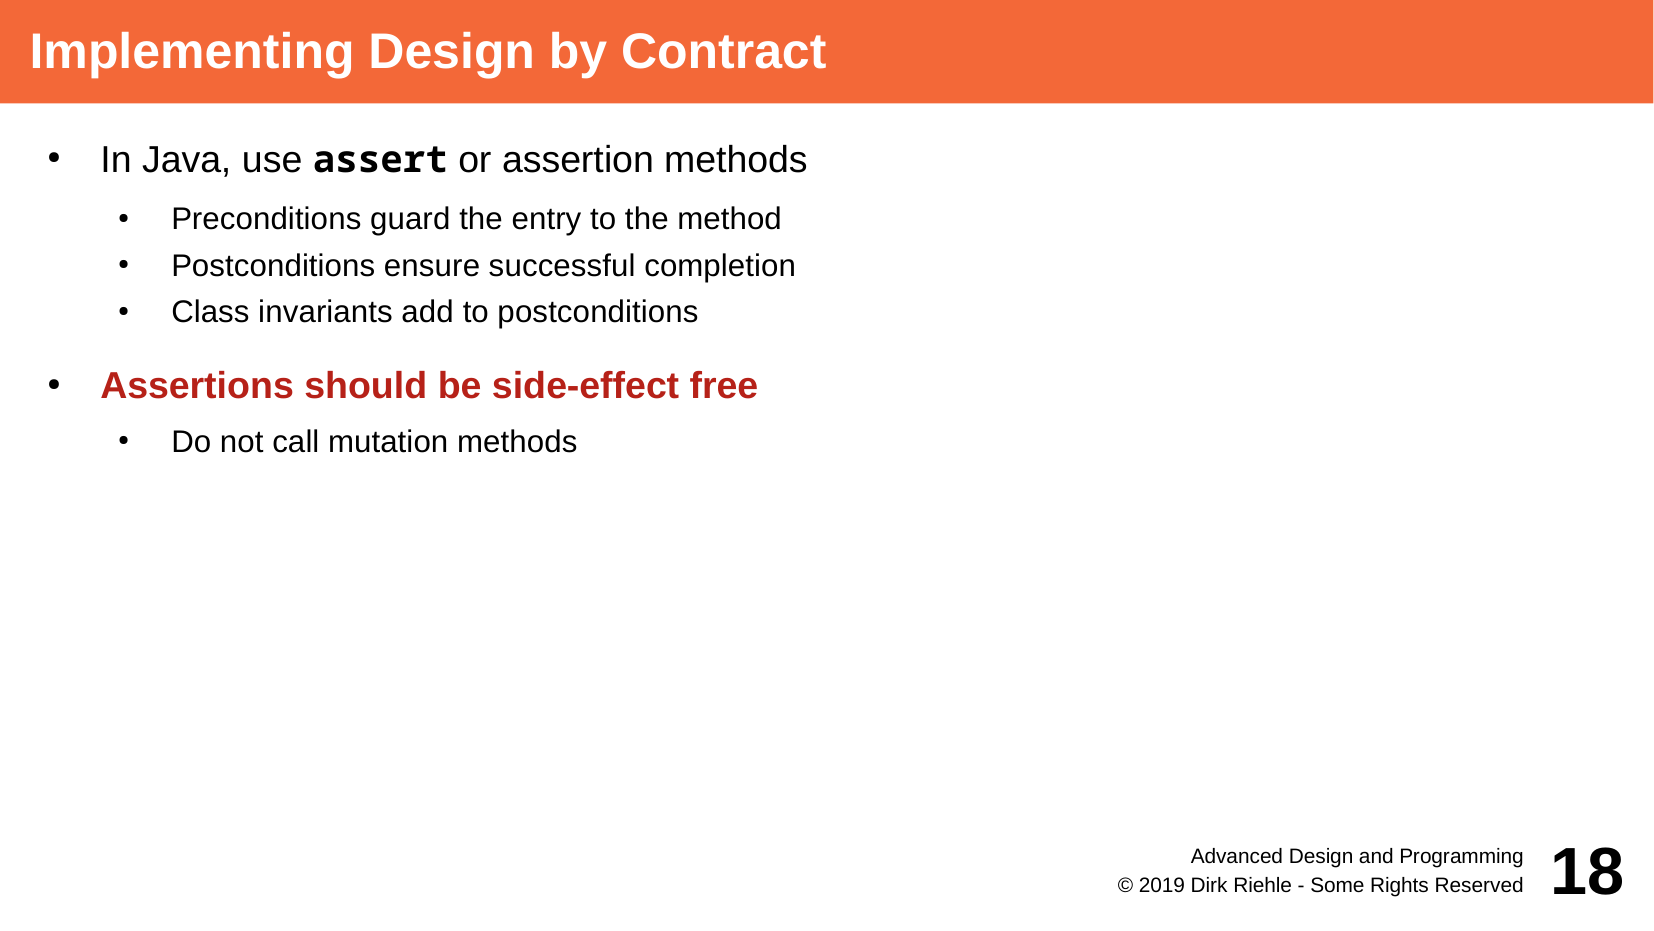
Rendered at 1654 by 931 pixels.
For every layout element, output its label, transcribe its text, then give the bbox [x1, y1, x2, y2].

title Implementing Design by Contract [0, 0, 1654, 104]
list In Java, use assert or assertion methods Preconditions guard the entry to the method Postconditions ensure successful completion Class invariants add to postconditions Assertions should be side-effect free Do not call mutation methods [29, 132, 1625, 813]
